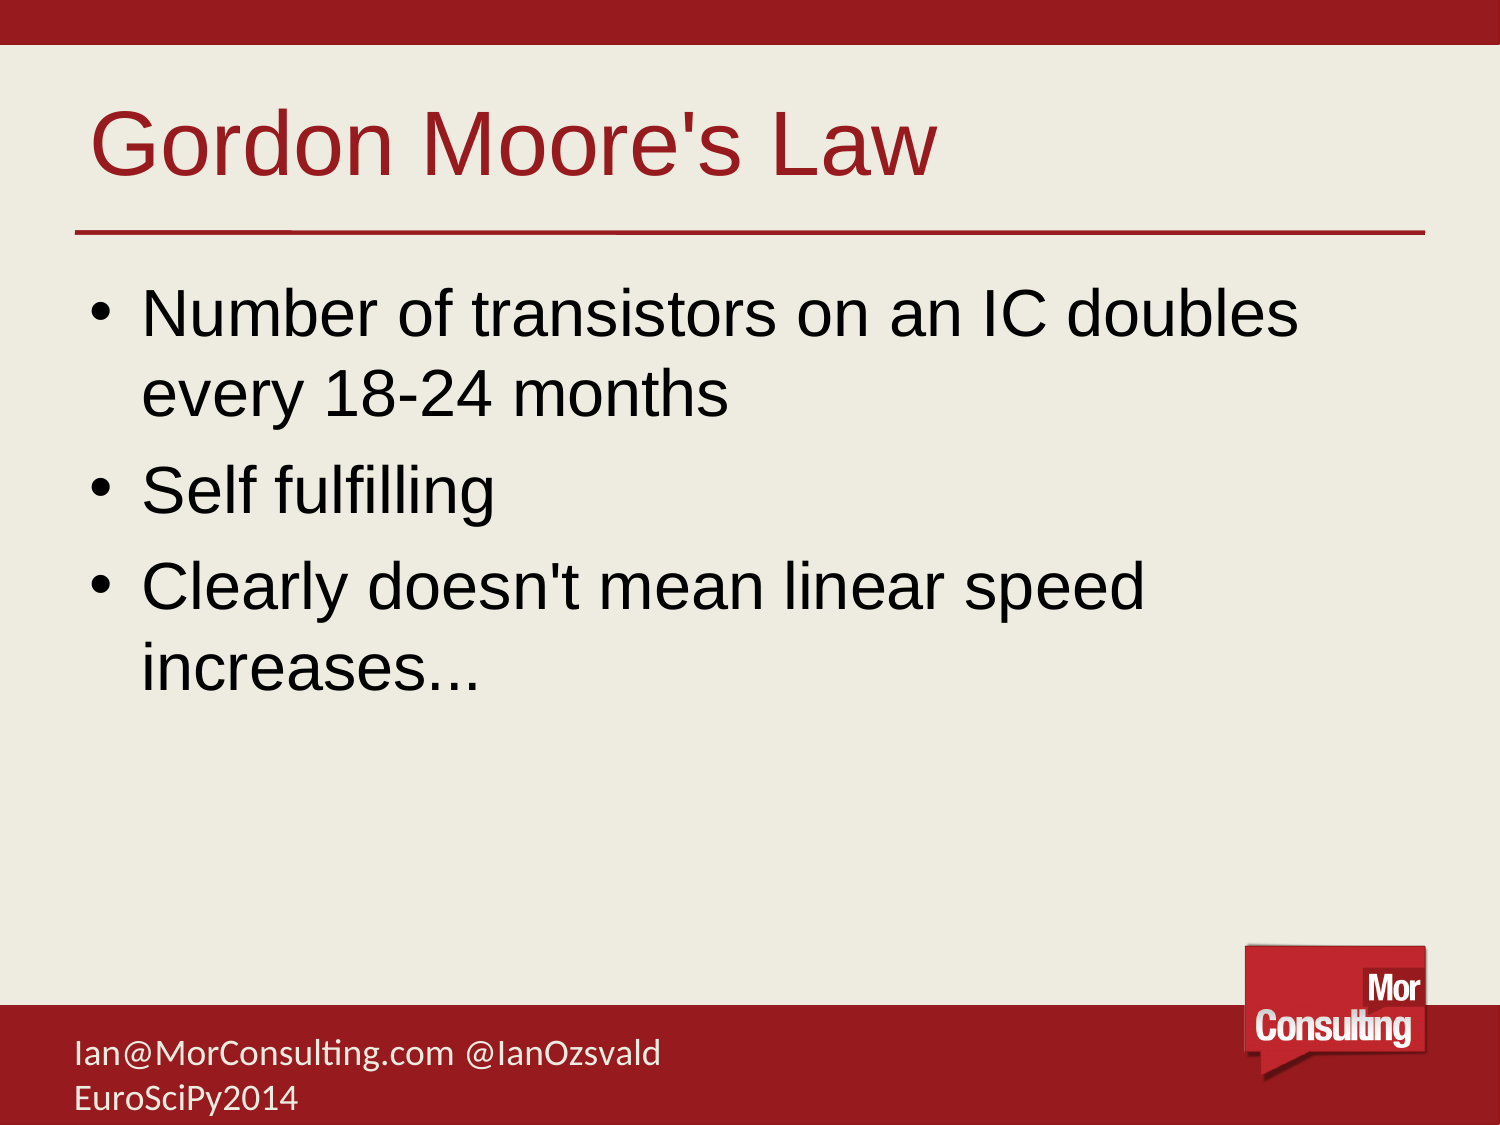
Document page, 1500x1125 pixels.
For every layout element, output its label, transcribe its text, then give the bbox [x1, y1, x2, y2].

picture [1230, 935, 1438, 1089]
text_box Gordon Moore's Law [75, 45, 1426, 233]
text_box Number of transistors on an IC doubles every 18-24 months Self fulfilling Clearly doesn't mean linear speed increases... [75, 262, 1426, 945]
